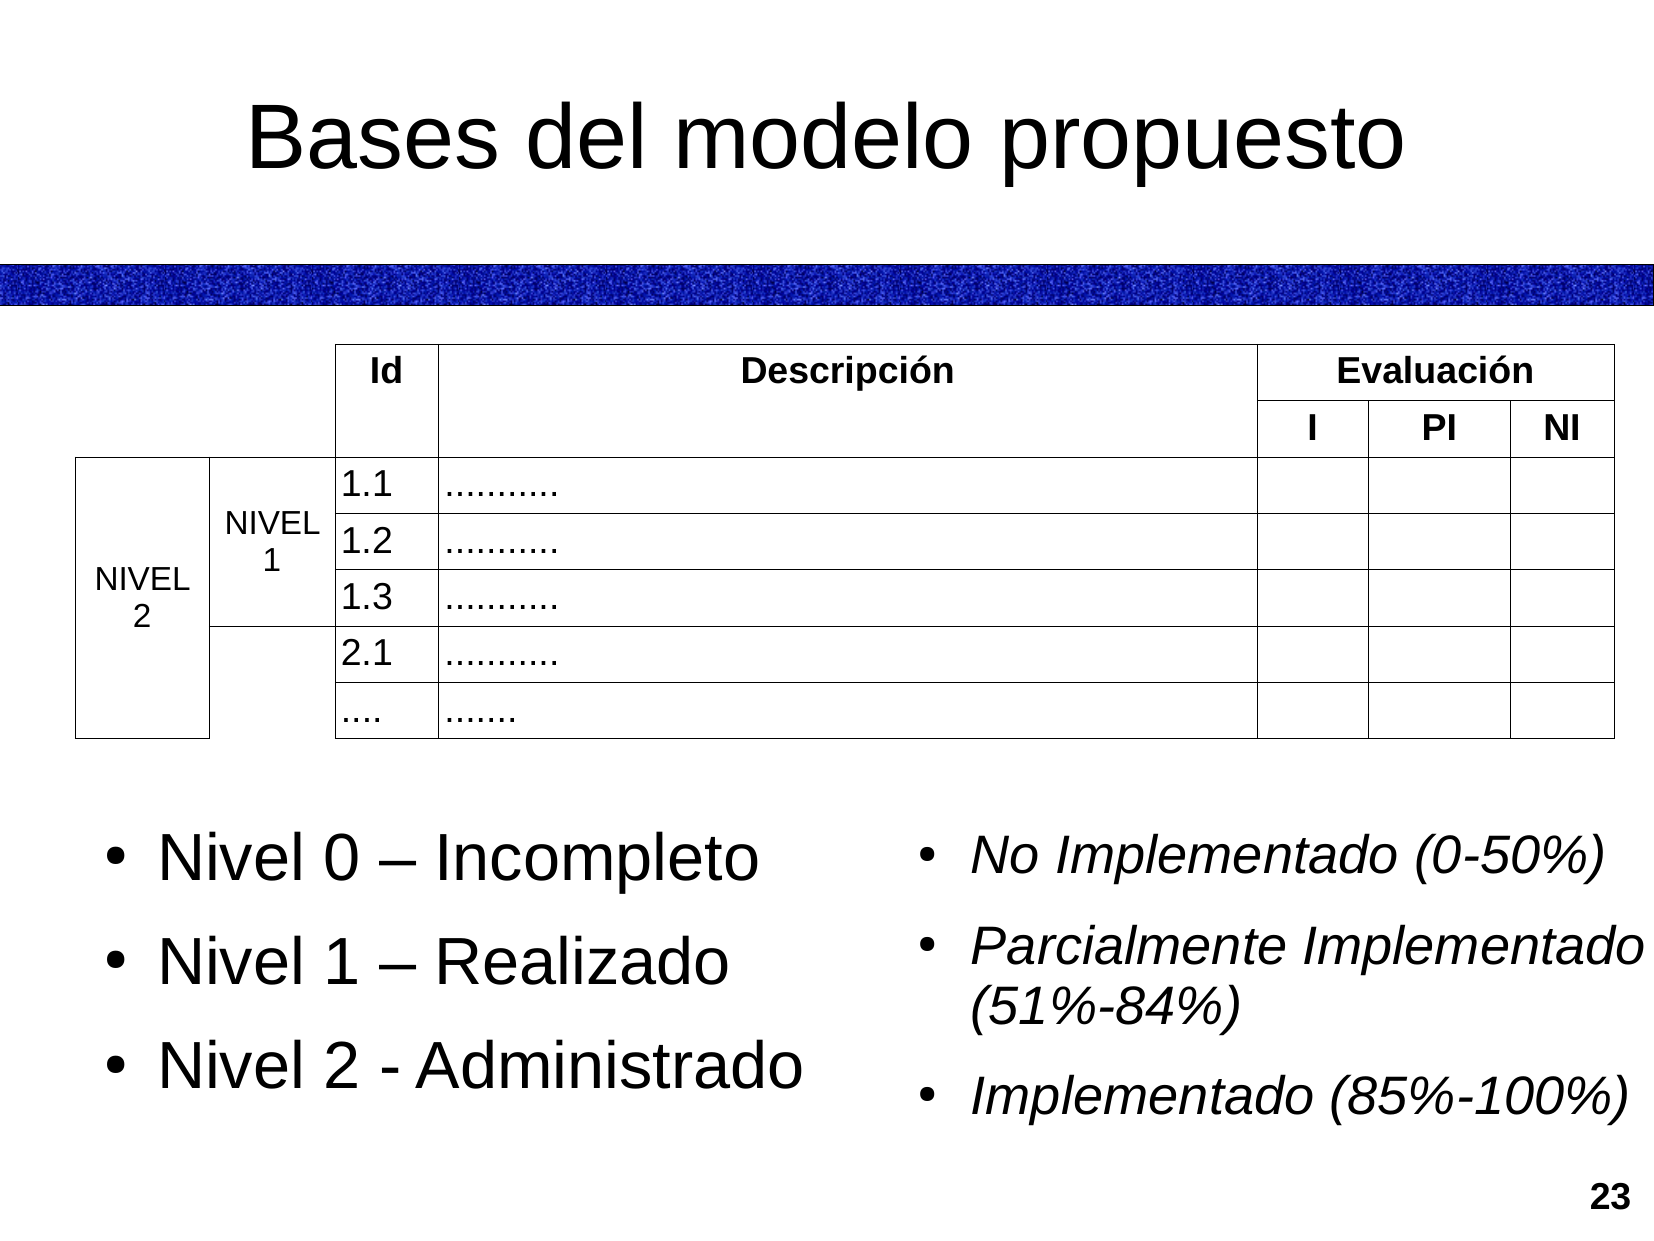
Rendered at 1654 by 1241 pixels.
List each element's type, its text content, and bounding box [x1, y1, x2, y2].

table_cell [1511, 570, 1614, 626]
picture [0, 265, 1653, 305]
table_cell [1369, 514, 1510, 569]
table_cell [1511, 627, 1614, 682]
table_cell ........... [439, 514, 1257, 569]
text_box <número> [1575, 1168, 1654, 1240]
table_cell [1511, 458, 1614, 513]
table_cell [1369, 570, 1510, 626]
table_cell I [1258, 401, 1368, 457]
table_header Id [336, 345, 438, 457]
title Bases del modelo propuesto [58, 14, 1595, 260]
table_cell [1258, 458, 1368, 513]
table_cell NIVEL 1 [210, 458, 335, 626]
table_header Evaluación [1258, 345, 1614, 400]
table_cell [1369, 458, 1510, 513]
table_cell [1258, 627, 1368, 682]
table_cell [1258, 514, 1368, 569]
table_cell ........... [439, 570, 1257, 626]
table_cell 1.2 [336, 514, 438, 569]
list Nivel 0 – Incompleto Nivel 1 – Realizado Nivel 2 - Administrado [86, 819, 863, 1241]
list No Implementado (0-50%) Parcialmente Implementado (51%-84%) Implementado (85%-100%) [900, 825, 1654, 1241]
table_cell 1.3 [336, 570, 438, 626]
table_cell [210, 682, 335, 738]
table_cell [1511, 514, 1614, 569]
table_cell ....... [439, 683, 1257, 738]
table_header Descripción [439, 345, 1257, 457]
table_cell ........... [439, 458, 1257, 513]
table_cell [1258, 570, 1368, 626]
table_cell [1369, 683, 1510, 738]
table_cell 1.1 [336, 458, 438, 513]
table_cell [1511, 683, 1614, 738]
table_cell PI [1369, 401, 1510, 457]
table_cell NI [1511, 401, 1614, 457]
table_header [75, 344, 209, 400]
table_cell [1258, 683, 1368, 738]
table_cell [209, 400, 335, 457]
table_cell NIVEL 2 [76, 458, 209, 738]
table_cell [1369, 627, 1510, 682]
table_cell [210, 627, 335, 682]
table_cell ........... [439, 627, 1257, 682]
table_cell 2.1 [336, 627, 438, 682]
table_header [209, 344, 335, 400]
table_cell .... [336, 683, 438, 738]
table_cell [75, 400, 209, 457]
